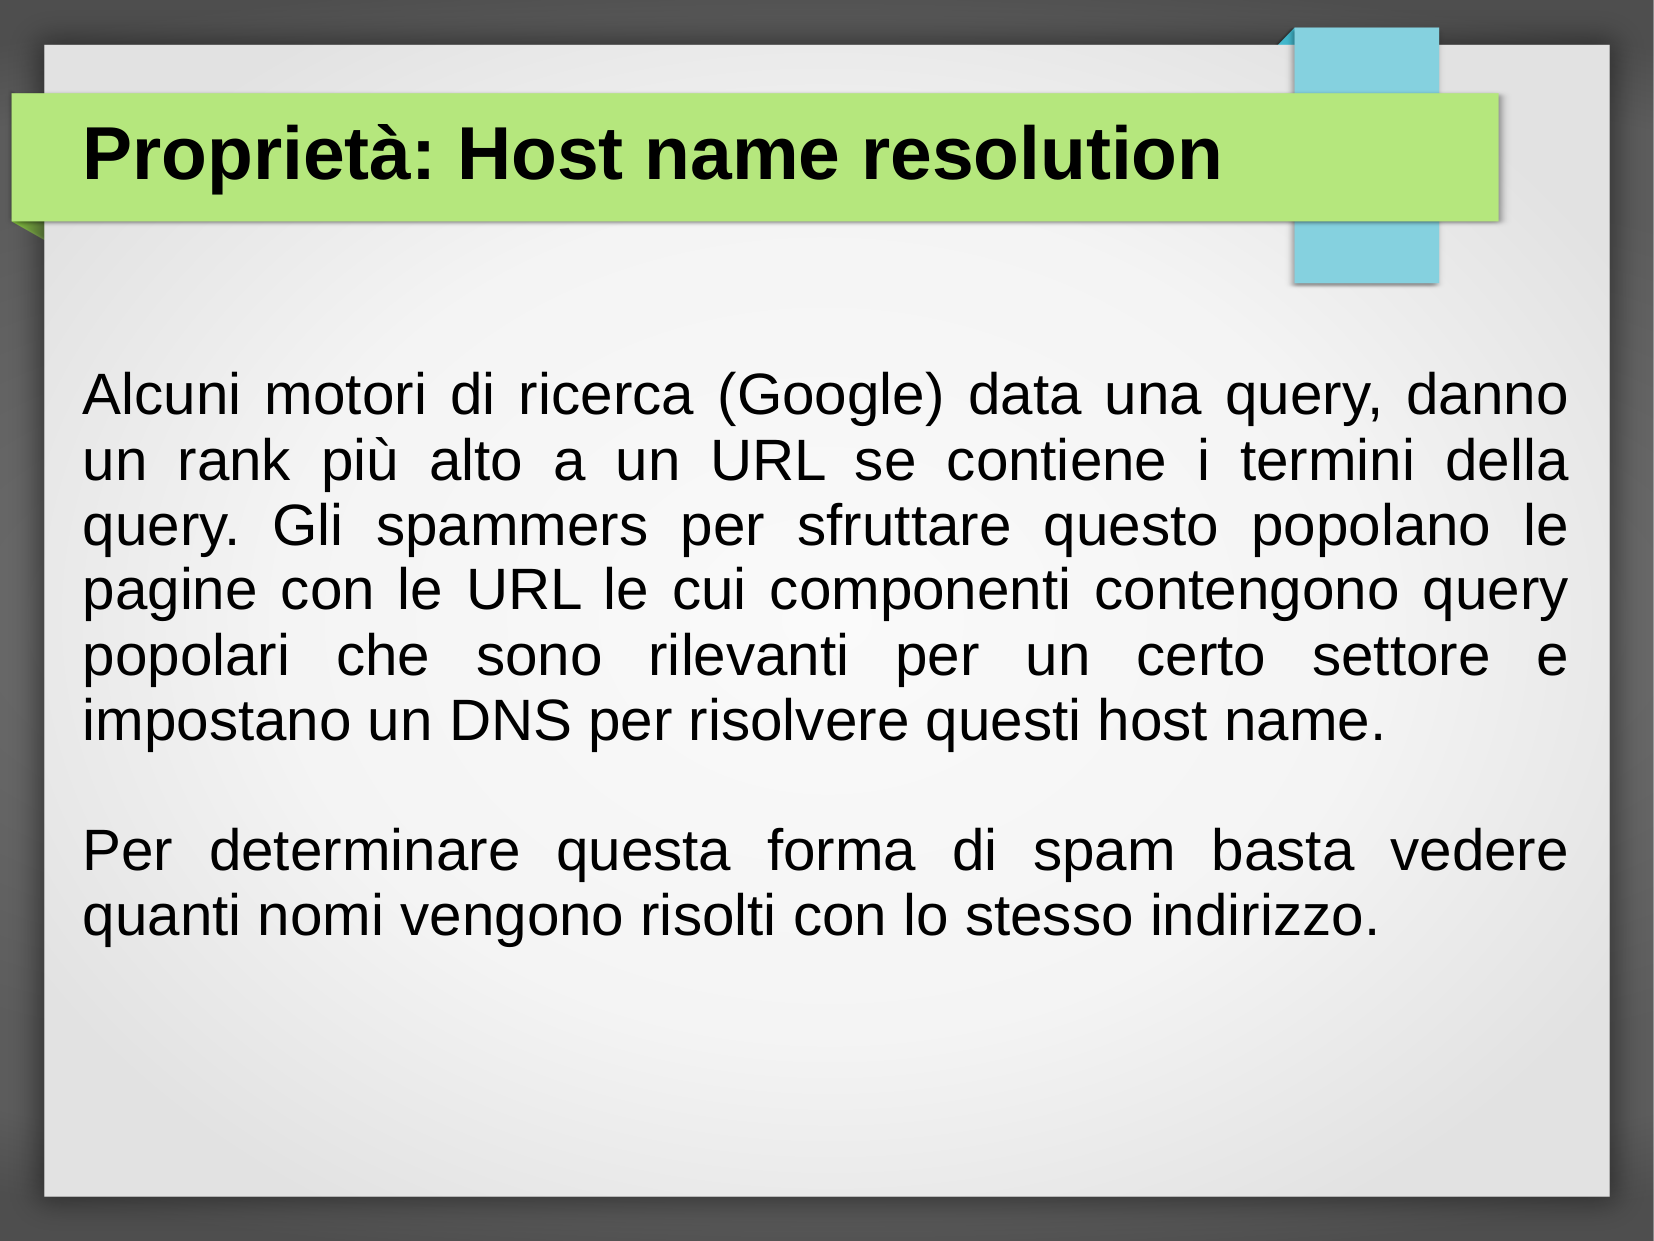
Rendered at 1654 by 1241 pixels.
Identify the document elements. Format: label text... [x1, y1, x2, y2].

title Proprietà: Host name resolution [82, 94, 1264, 213]
subtitle Alcuni motori di ricerca (Google) data una query, danno un rank più alto a un URL se contiene i termini della query. Gli spammers per sfruttare questo popolano le pagine con le URL le cui componenti contengono query popolari che sono rilevanti per un certo settore e impostano un DNS per risolvere questi host name. Per determinare questa forma di spam basta vedere quanti nomi vengono risolti con lo stesso indirizzo. [82, 295, 1571, 1015]
picture [0, 0, 1654, 1241]
